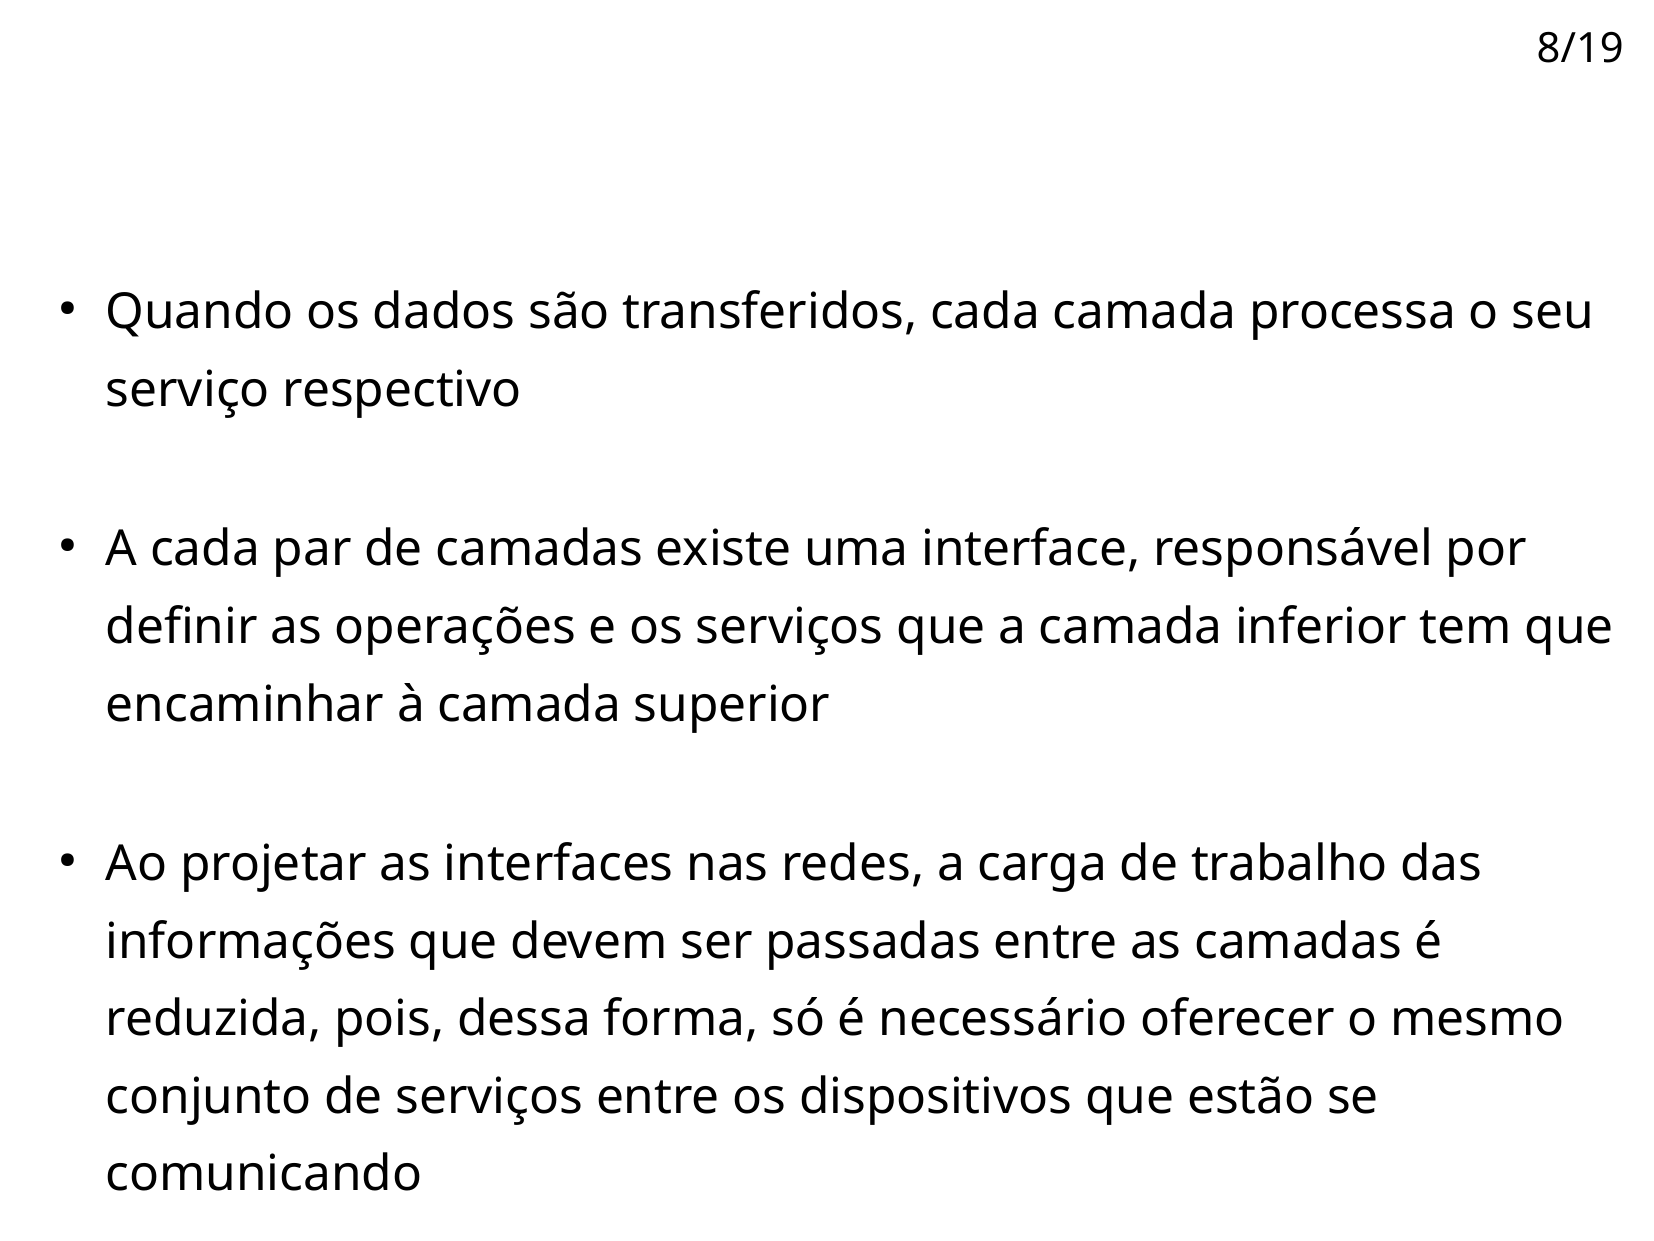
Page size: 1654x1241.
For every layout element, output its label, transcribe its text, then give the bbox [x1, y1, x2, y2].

list Quando os dados são transferidos, cada camada processa o seu serviço respectivo A cada par de camadas existe uma interface, responsável por definir as operações e os serviços que a camada inferior tem que encaminhar à camada superior Ao projetar as interfaces nas redes, a carga de trabalho das informações que devem ser passadas entre as camadas é reduzida, pois, dessa forma, só é necessário oferecer o mesmo conjunto de serviços entre os dispositivos que estão se comunicando [59, 265, 1625, 1211]
